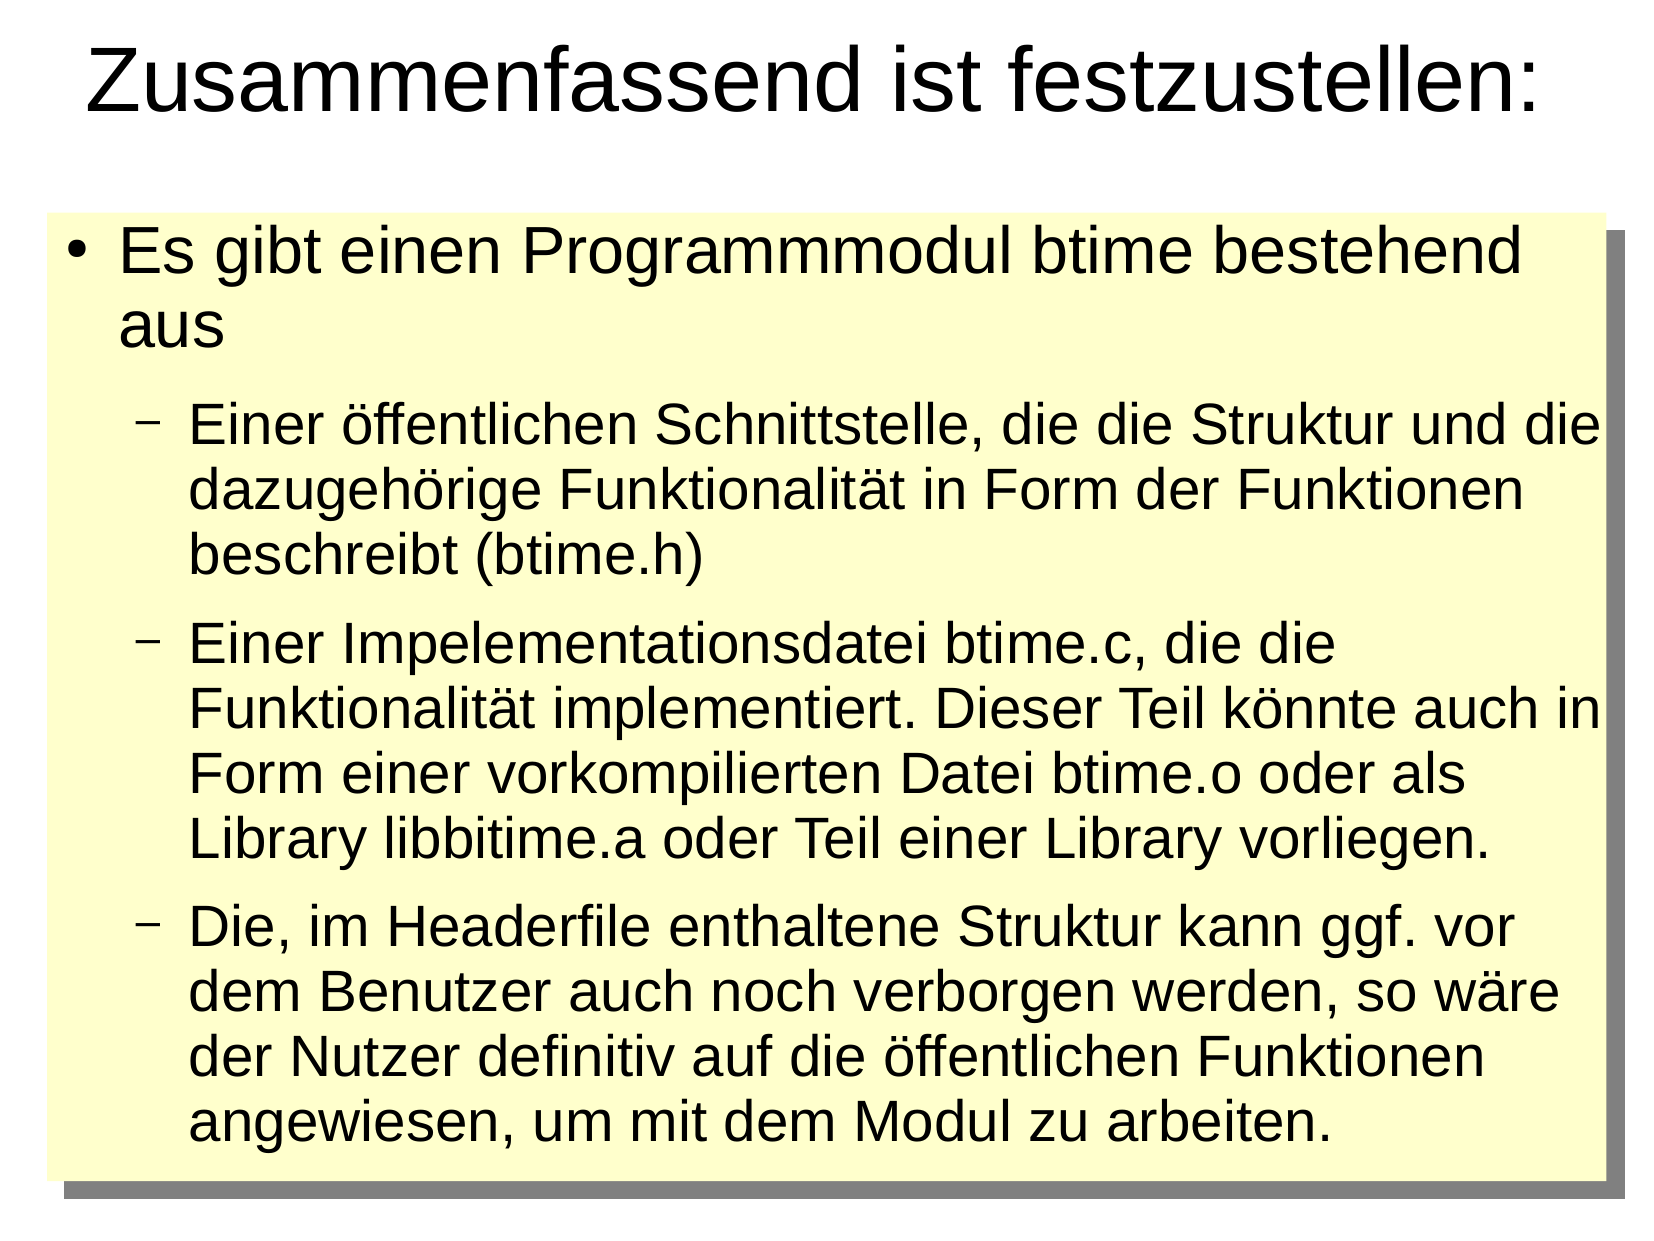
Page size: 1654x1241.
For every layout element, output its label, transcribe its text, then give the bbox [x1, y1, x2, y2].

title Zusammenfassend ist festzustellen: [35, 0, 1595, 184]
list Es gibt einen Programmmodul btime bestehend aus Einer öffentlichen Schnittstelle, die die Struktur und die dazugehörige Funktionalität in Form der Funktionen beschreibt (btime.h) Einer Impelementationsdatei btime.c, die die Funktionalität implementiert. Dieser Teil könnte auch in Form einer vorkompilierten Datei btime.o oder als Library libbitime.a oder Teil einer Library vorliegen. Die, im Headerfile enthaltene Struktur kann ggf. vor dem Benutzer auch noch verborgen werden, so wäre der Nutzer definitiv auf die öffentlichen Funktionen angewiesen, um mit dem Modul zu arbeiten. [47, 212, 1607, 1182]
